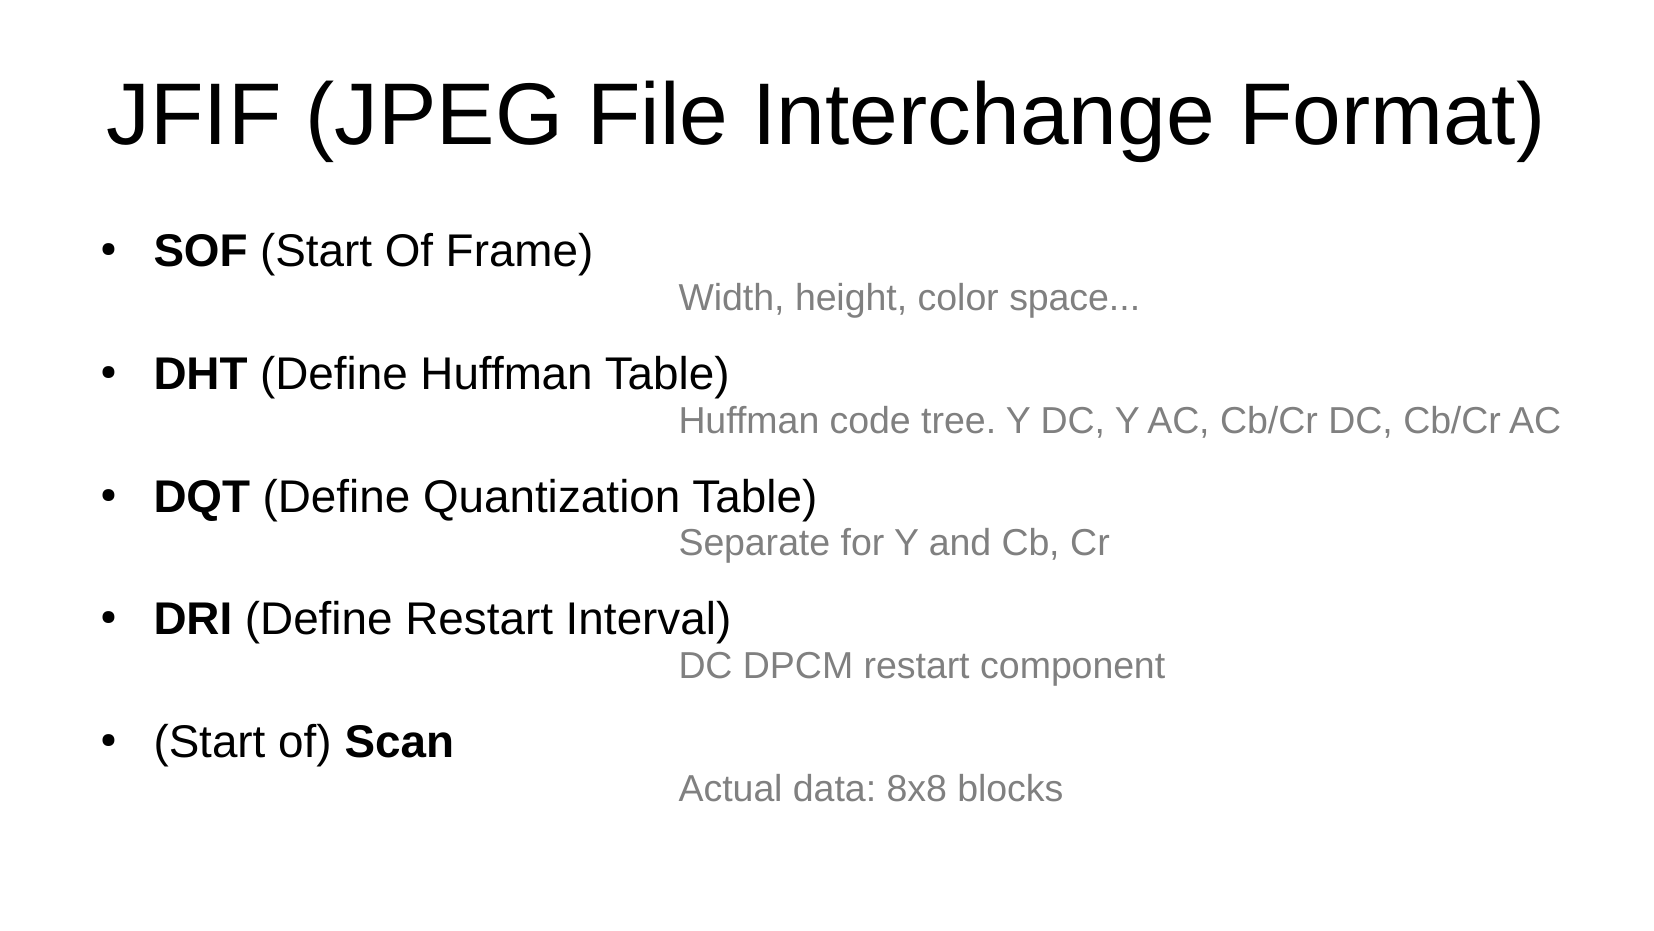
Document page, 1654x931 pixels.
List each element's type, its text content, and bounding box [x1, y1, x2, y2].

list SOF (Start Of Frame) Width, height, color space... DHT (Define Huffman Table) Huffman code tree. Y DC, Y AC, Cb/Cr DC, Cb/Cr AC DQT (Define Quantization Table) Separate for Y and Cb, Cr DRI (Define Restart Interval) DC DPCM restart component (Start of) Scan Actual data: 8x8 blocks [82, 225, 1571, 870]
title JFIF (JPEG File Interchange Format) [82, 37, 1571, 193]
